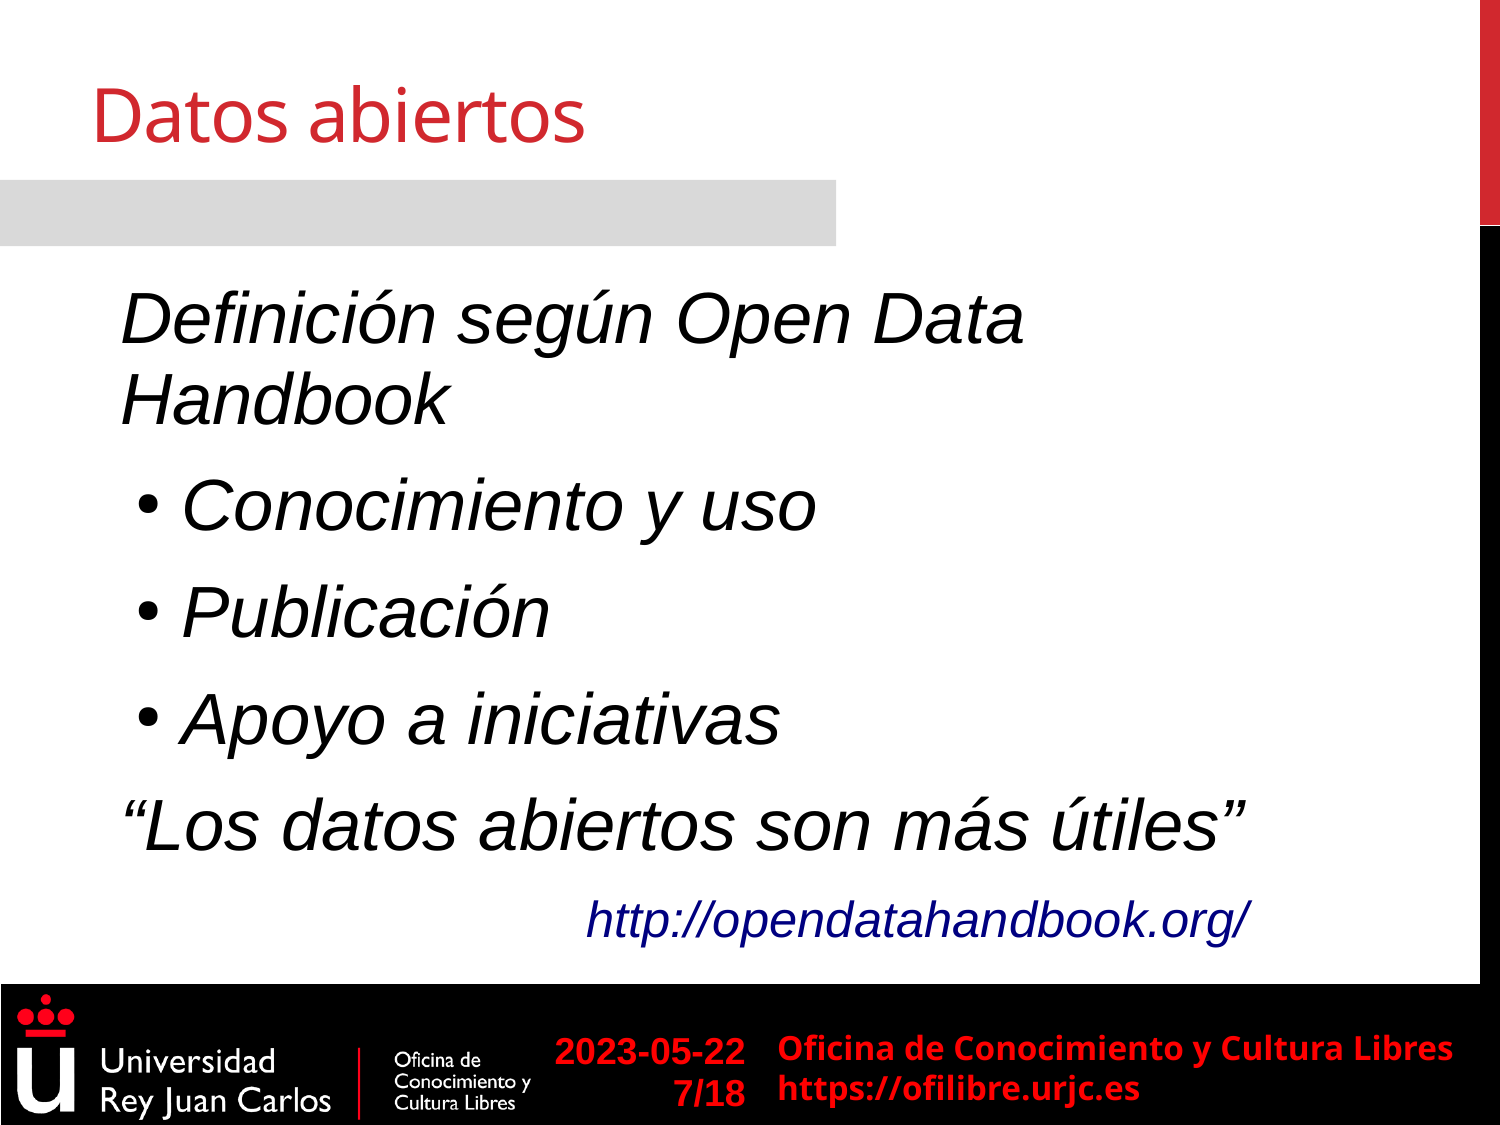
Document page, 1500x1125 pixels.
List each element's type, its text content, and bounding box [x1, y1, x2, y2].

text_box Datos abiertos [0, 24, 1326, 172]
picture [17, 994, 531, 1120]
list Definición según Open Data Handbook Conocimiento y uso Publicación Apoyo a iniciativas “Los datos abiertos son más útiles” http://opendatahandbook.org/ [105, 270, 1351, 961]
title [75, 15, 1425, 172]
